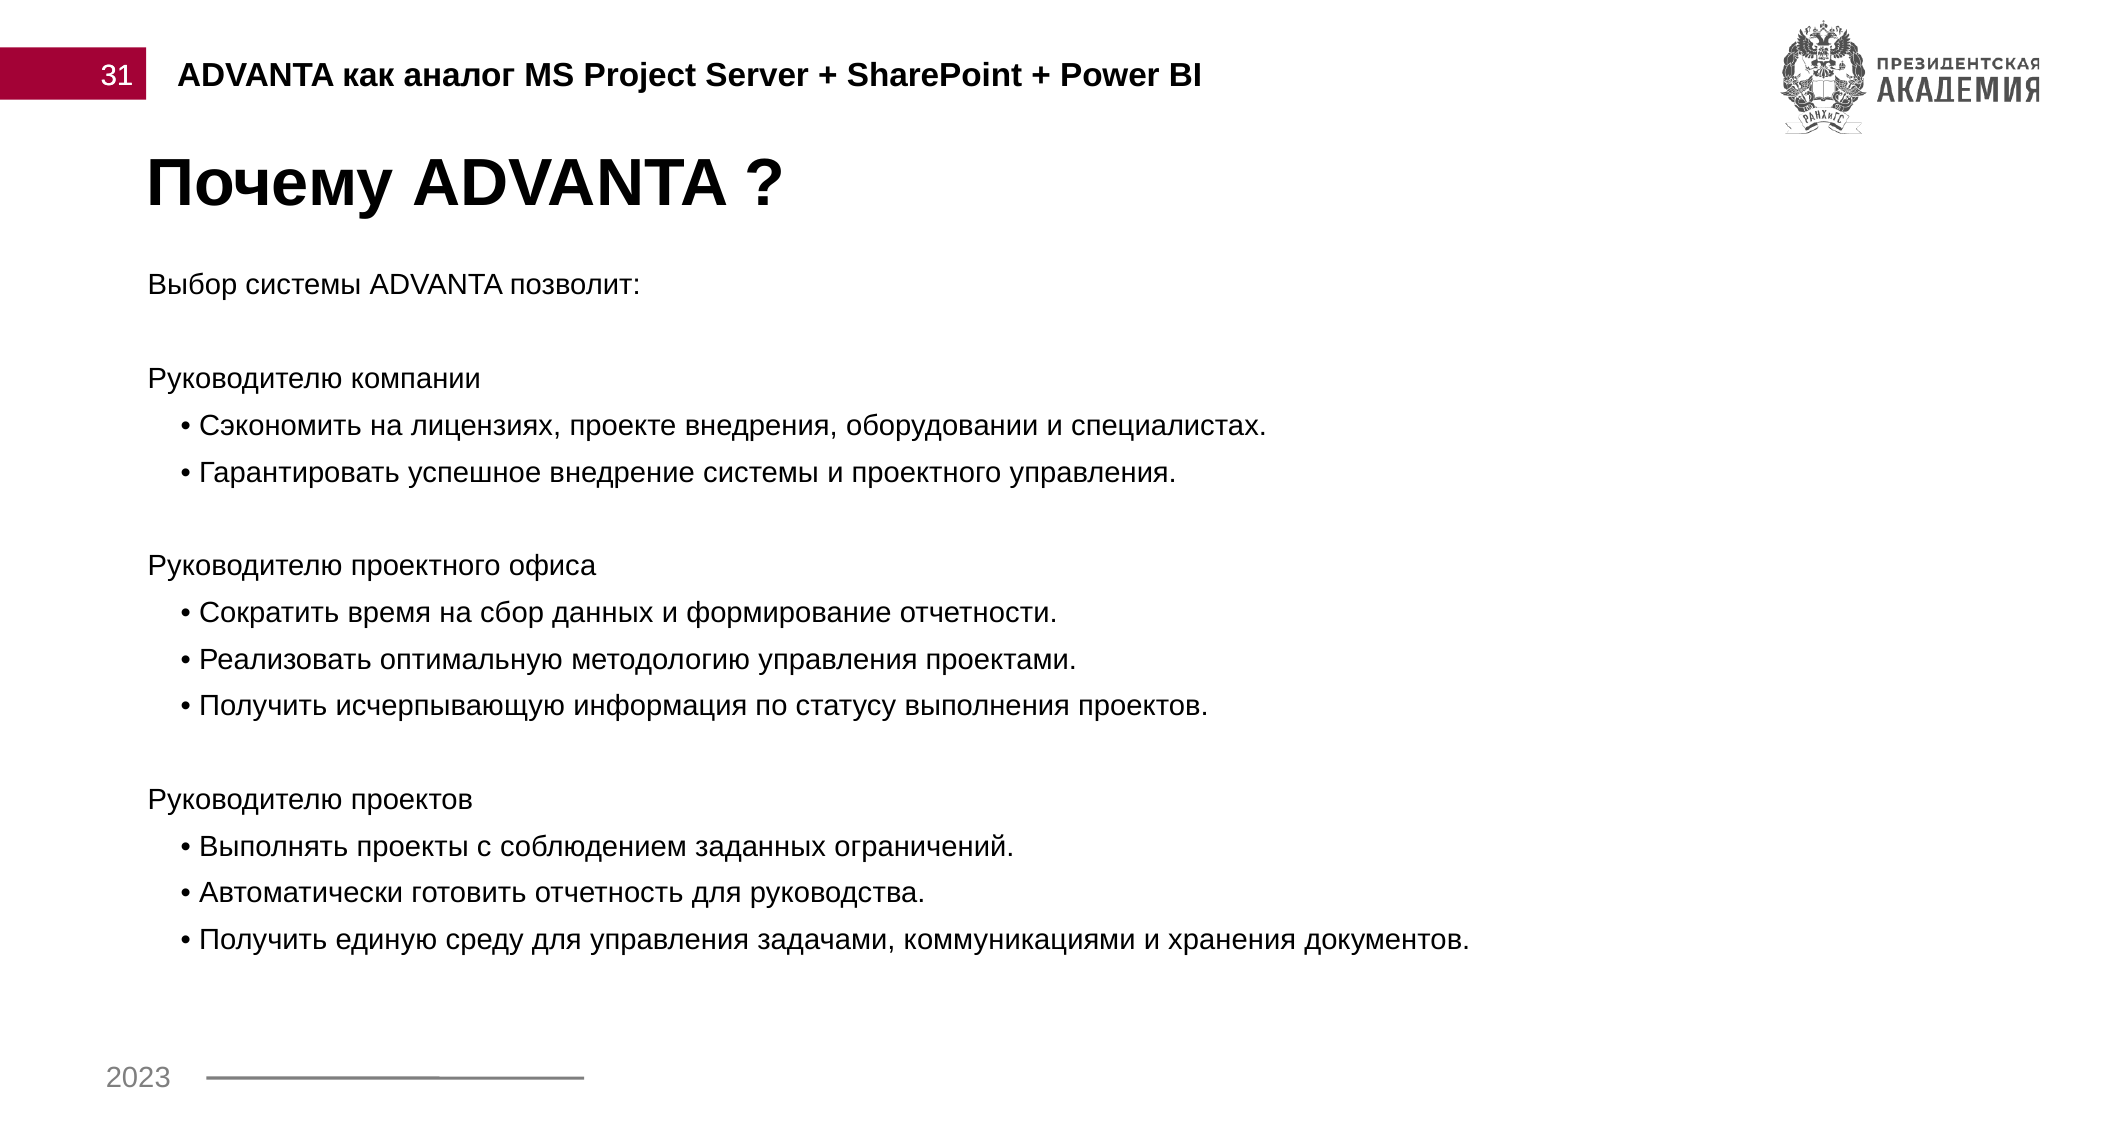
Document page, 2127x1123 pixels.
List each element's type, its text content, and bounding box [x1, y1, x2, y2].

picture [1780, 20, 2040, 134]
list Выбор системы ADVANTA позволит: Руководителю компании • Сэкономить на лицензиях, проекте внедрения, оборудовании и специалистах. • Гарантировать успешное внедрение системы и проектного управления. Руководителю проектного офиса • Сократить время на сбор данных и формирование отчетности. • Реализовать оптимальную методологию управления проектами. • Получить исчерпывающую информация по статусу выполнения проектов. Руководителю проектов • Выполнять проекты с соблюдением заданных ограничений. • Автоматически готовить отчетность для руководства. • Получить единую среду для управления задачами, коммуникациями и хранения документов. [147, 265, 1949, 1004]
title Почему ADVANTA ? [146, 147, 1359, 232]
slide_number <номер> [27, 43, 149, 104]
text_box ADVANTA как аналог MS Project Server + SharePoint + Power BI [177, 43, 1241, 103]
